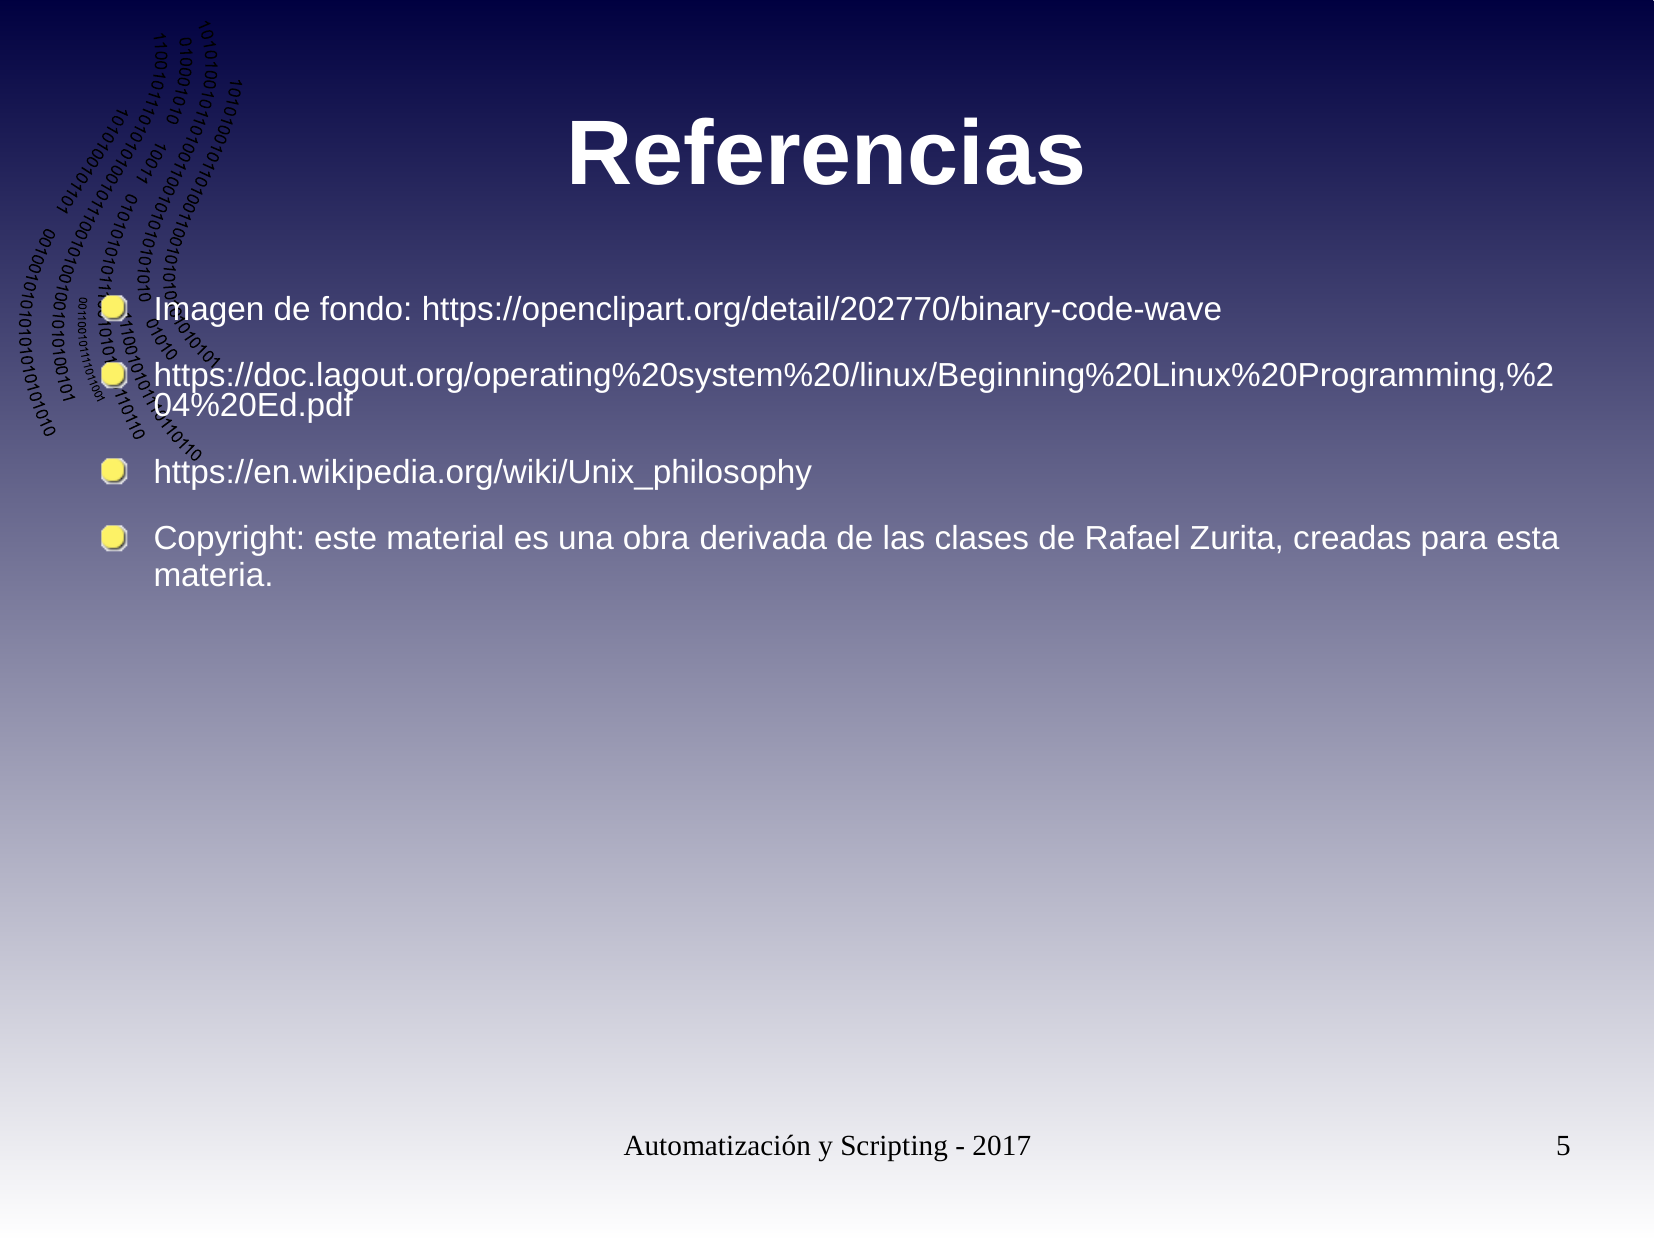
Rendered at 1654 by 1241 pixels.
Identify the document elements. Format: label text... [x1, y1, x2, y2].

picture [18, 20, 243, 461]
list Imagen de fondo: https://openclipart.org/detail/202770/binary-code-wave https://doc.lagout.org/operating%20system%20/linux/Beginning%20Linux%20Programming,%204%20Ed.pdf https://en.wikipedia.org/wiki/Unix_philosophy Copyright: este material es una obra derivada de las clases de Rafael Zurita, creadas para esta materia. [82, 290, 1571, 1010]
title Referencias [82, 49, 1571, 257]
